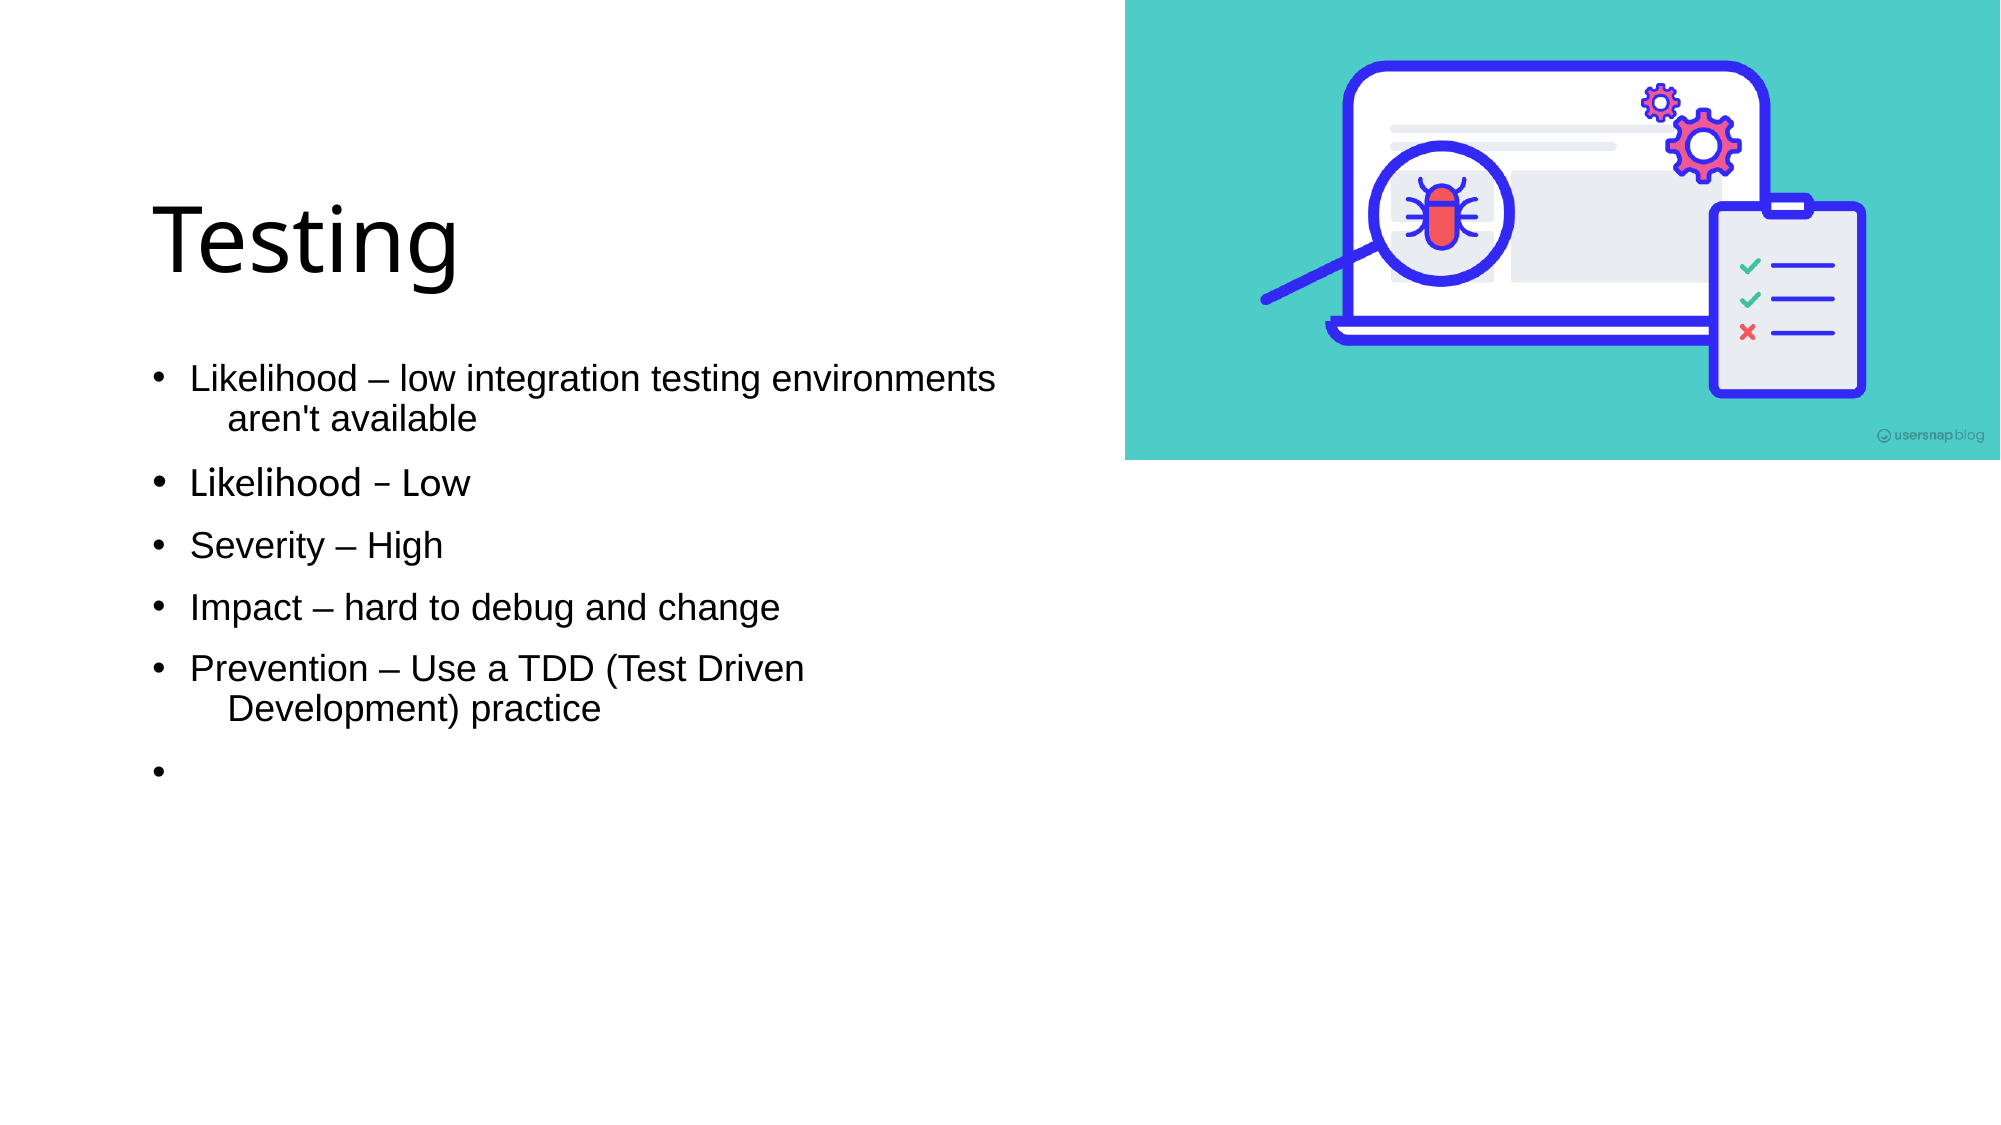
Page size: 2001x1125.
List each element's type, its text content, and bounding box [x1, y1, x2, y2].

picture [1125, 0, 2000, 460]
title Testing [137, 133, 1125, 352]
list Likelihood – low integration testing environments aren't available Likelihood – Low Severity – High Impact – hard to debug and change Prevention – Use a TDD (Test Driven Development) practice [137, 351, 1035, 1066]
